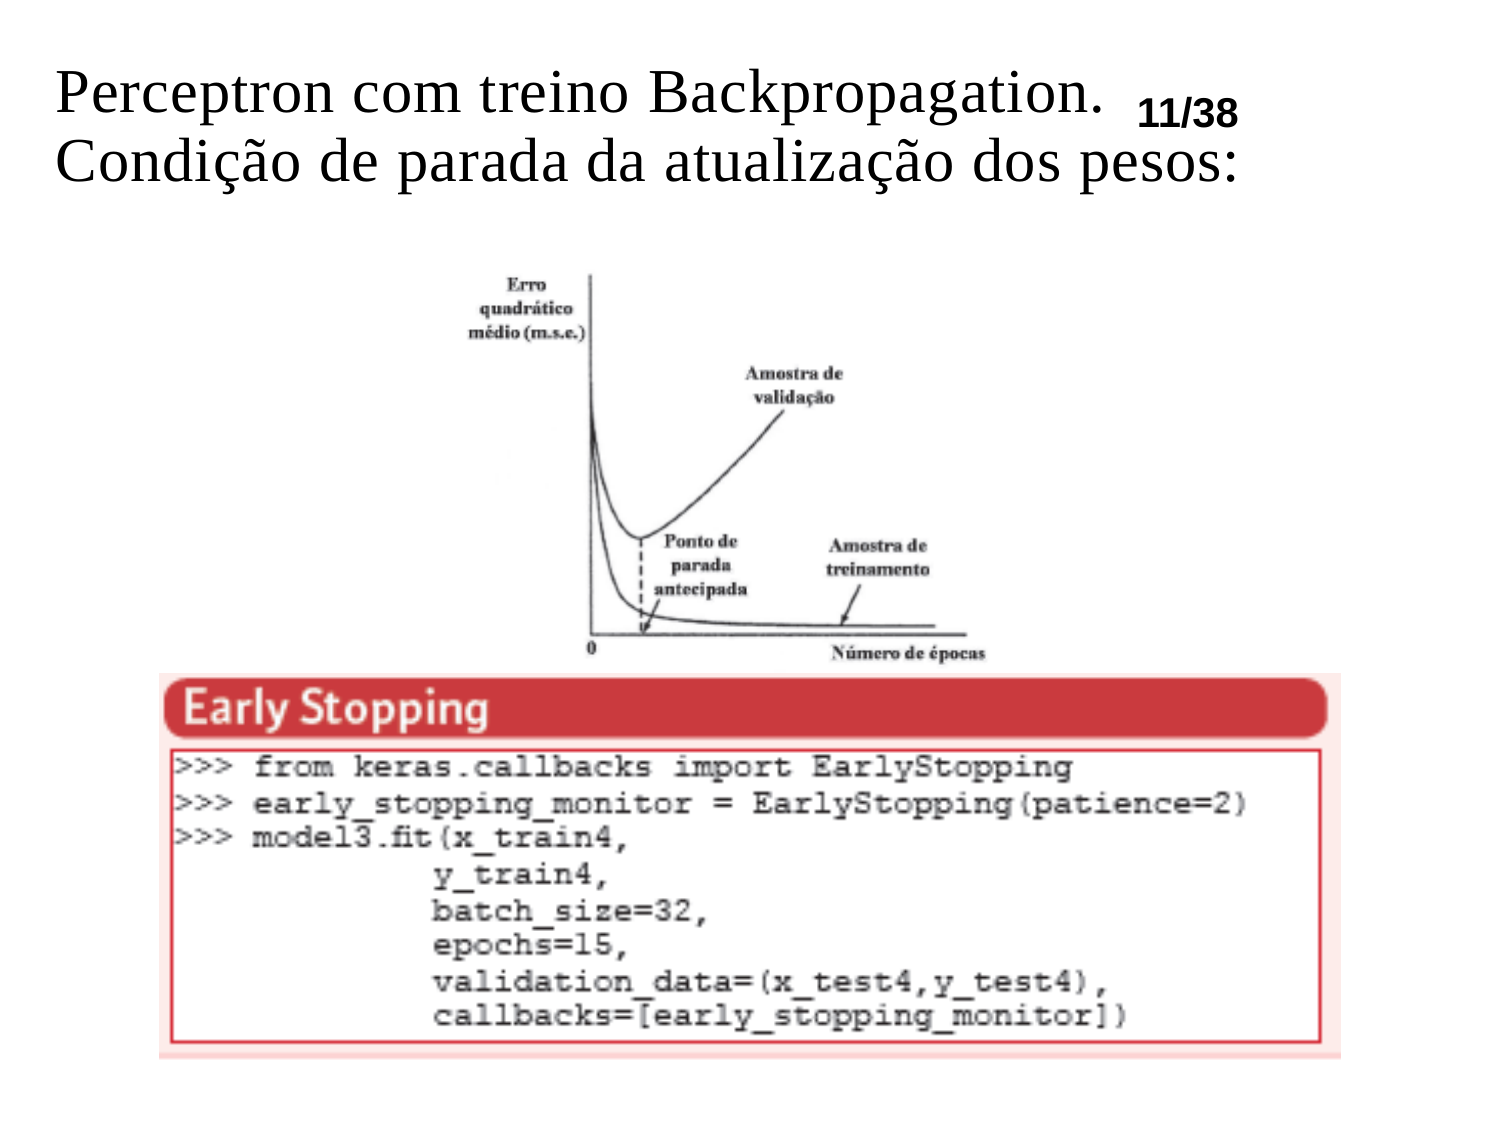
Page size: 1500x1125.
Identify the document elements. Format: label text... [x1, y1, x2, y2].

text_box 11/38 [1122, 82, 1335, 144]
picture [159, 272, 1341, 1063]
text_box Perceptron com treino Backpropagation. Condição de parada da atualização dos pesos: [40, 49, 1264, 272]
